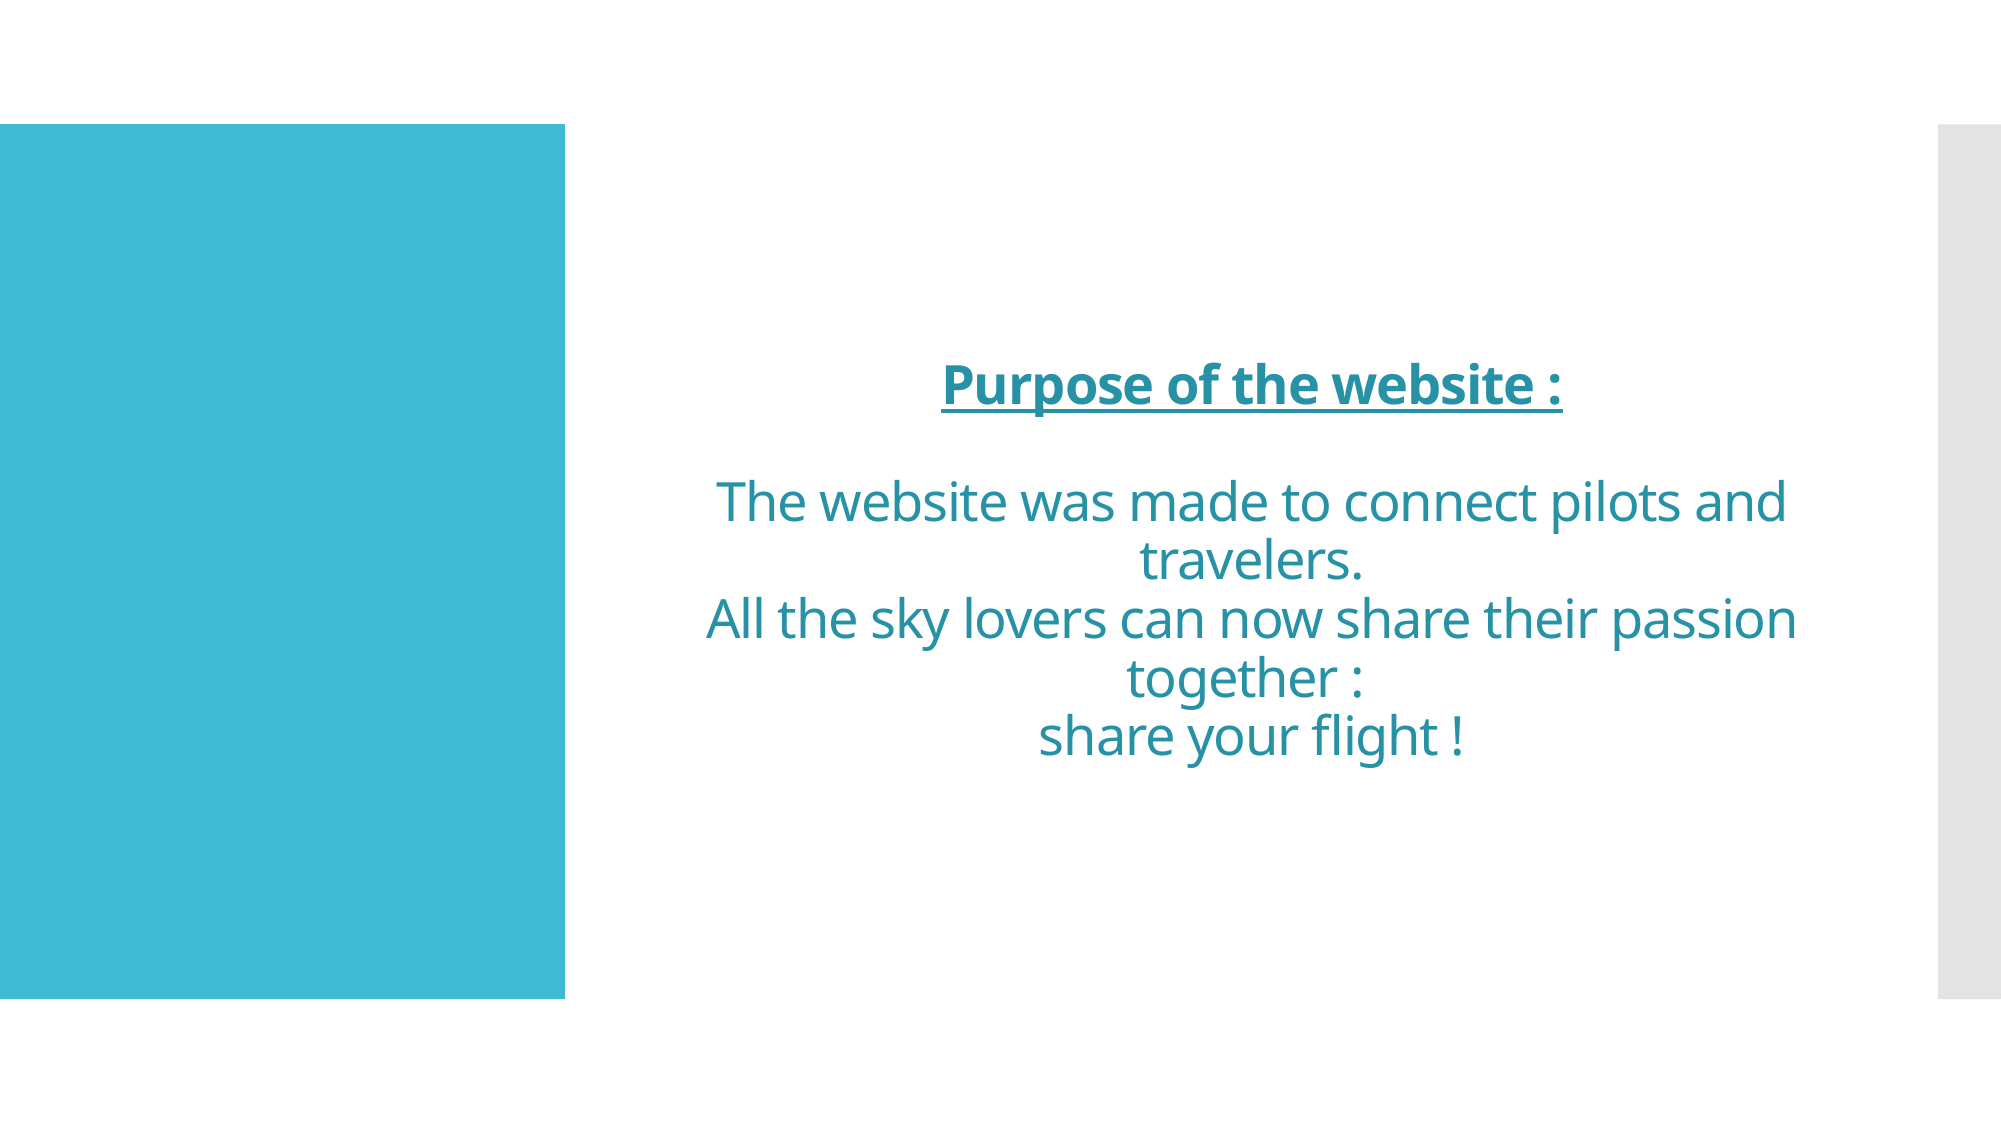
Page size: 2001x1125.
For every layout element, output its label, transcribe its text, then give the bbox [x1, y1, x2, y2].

title Purpose of the website : The website was made to connect pilots and travelers. All the sky lovers can now share their passion together : share your flight ! [639, 167, 1866, 958]
